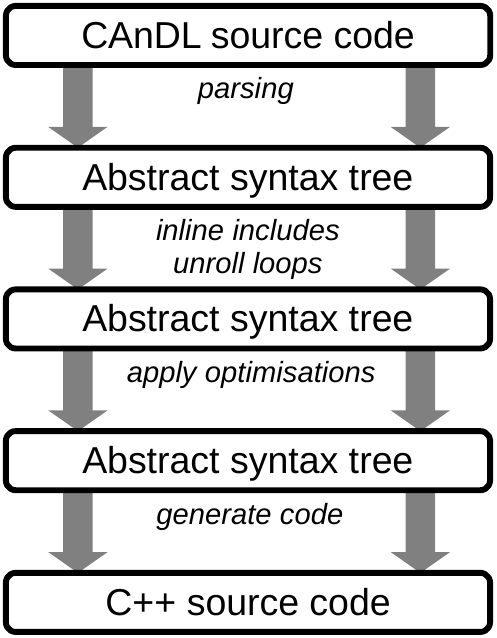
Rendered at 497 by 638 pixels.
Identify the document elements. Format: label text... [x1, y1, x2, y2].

text_box [390, 207, 450, 289]
text_box apply optimisations [112, 348, 392, 429]
text_box Abstract syntax tree [5, 289, 491, 349]
text_box generate code [141, 490, 359, 571]
text_box CAnDL source code [5, 5, 491, 66]
text_box Abstract syntax tree [5, 147, 491, 207]
text_box [48, 207, 108, 289]
text_box C++ source code [5, 572, 491, 632]
text_box [392, 349, 450, 431]
text_box Abstract syntax tree [5, 431, 491, 491]
text_box [48, 491, 108, 572]
text_box parsing [183, 65, 309, 145]
text_box [390, 66, 450, 147]
text_box inline includes unroll loops [141, 206, 355, 288]
text_box [48, 66, 108, 147]
text_box [48, 349, 108, 431]
text_box [390, 491, 450, 572]
